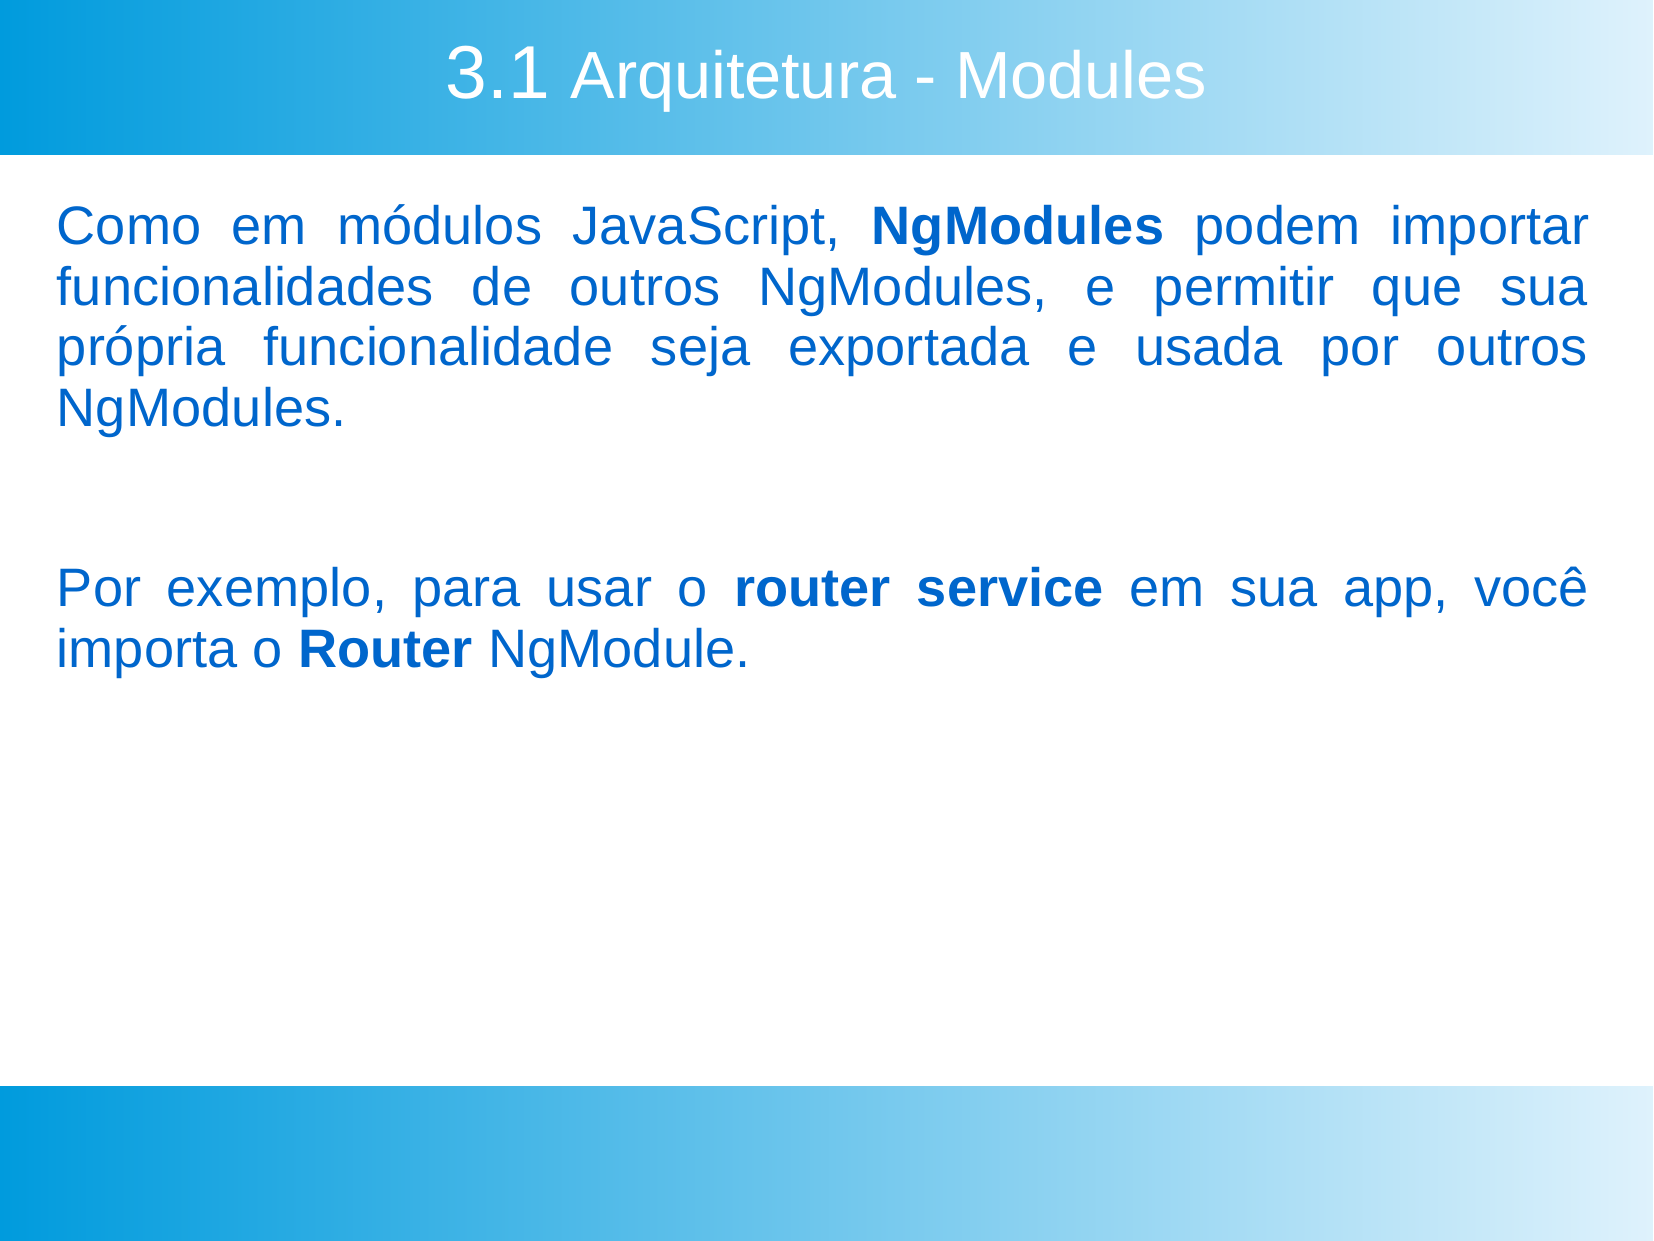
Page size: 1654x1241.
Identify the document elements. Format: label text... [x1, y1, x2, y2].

list Como em módulos JavaScript, NgModules podem importar funcionalidades de outros NgModules, e permitir que sua própria funcionalidade seja exportada e usada por outros NgModules. Por exemplo, para usar o router service em sua app, você importa o Router NgModule. [56, 195, 1591, 1036]
title 3.1 Arquitetura - Modules [82, 19, 1571, 125]
